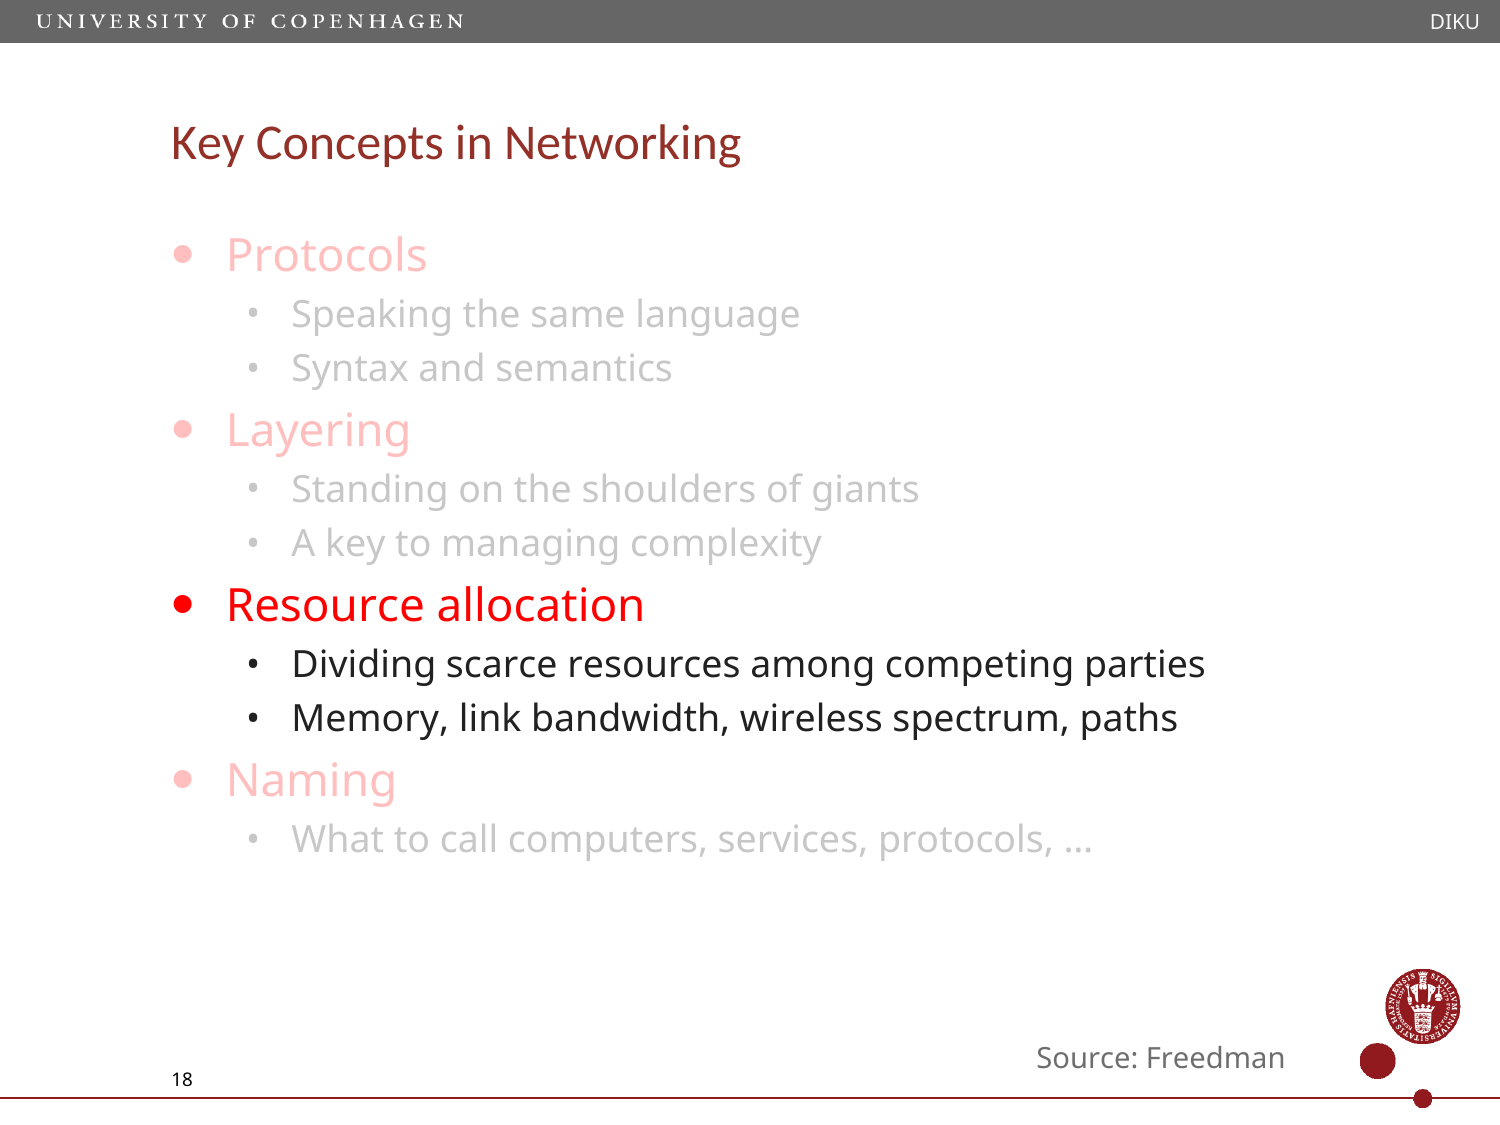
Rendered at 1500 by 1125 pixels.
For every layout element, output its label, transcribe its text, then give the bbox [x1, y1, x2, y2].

text_box <number> [171, 1067, 522, 1092]
picture [0, 910, 1500, 1122]
text_box Protocols Speaking the same language Syntax and semantics Layering Standing on the shoulders of giants A key to managing complexity Resource allocation Dividing scarce resources among competing parties Memory, link bandwidth, wireless spectrum, paths Naming What to call computers, services, protocols, … [171, 571, 1329, 750]
text_box Key Concepts in Networking [171, 75, 1329, 171]
text_box Source: Freedman [1021, 1031, 1341, 1083]
text_box DIKU [469, 0, 1495, 43]
text_box [150, 210, 1381, 571]
text_box [150, 750, 1381, 946]
